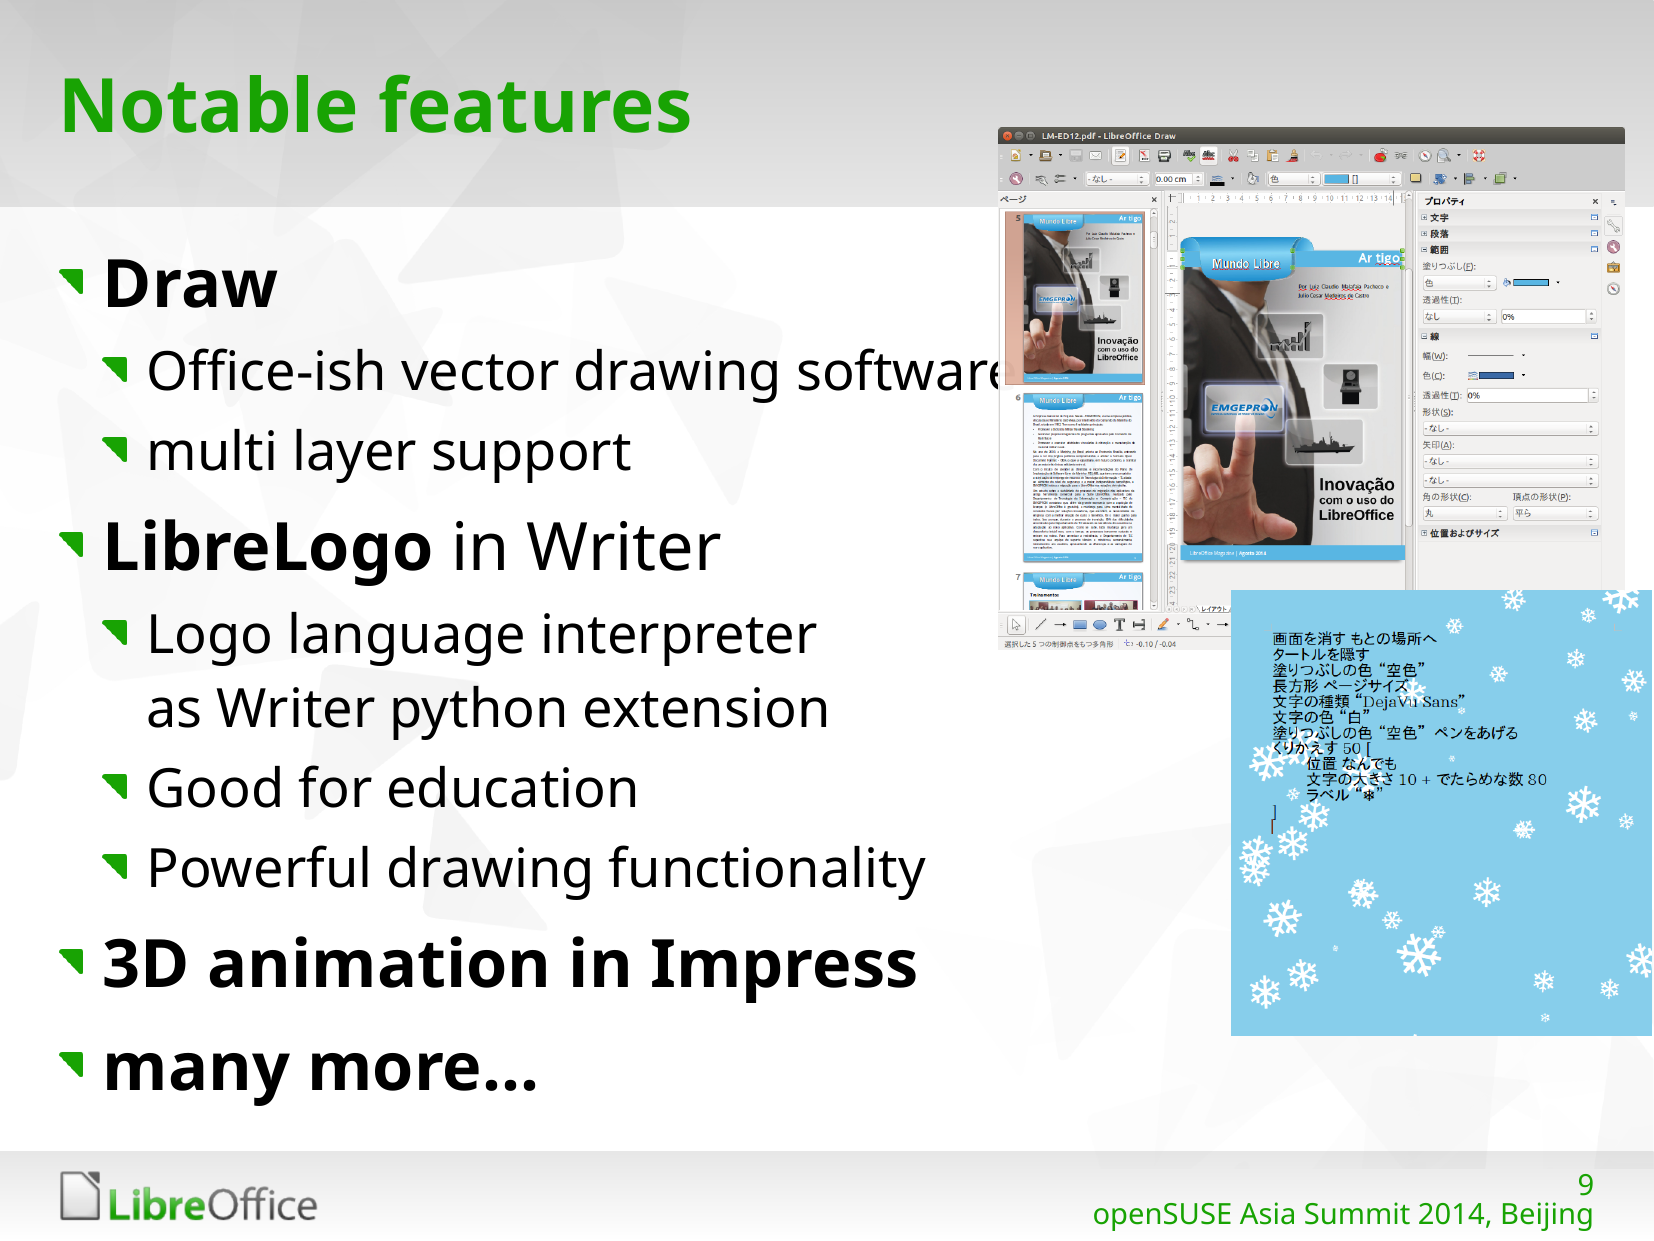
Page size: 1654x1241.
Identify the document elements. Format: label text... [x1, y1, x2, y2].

list Draw Office-ish vector drawing software multi layer support LibreLogo in Writer Logo language interpreter as Writer python extension Good for education Powerful drawing functionality 3D animation in Impress many more... [59, 236, 1595, 1050]
picture [915, 127, 1654, 1169]
picture [59, 1052, 83, 1077]
picture [0, 0, 783, 931]
title Notable features [59, 29, 1595, 178]
picture [41, 1152, 337, 1240]
